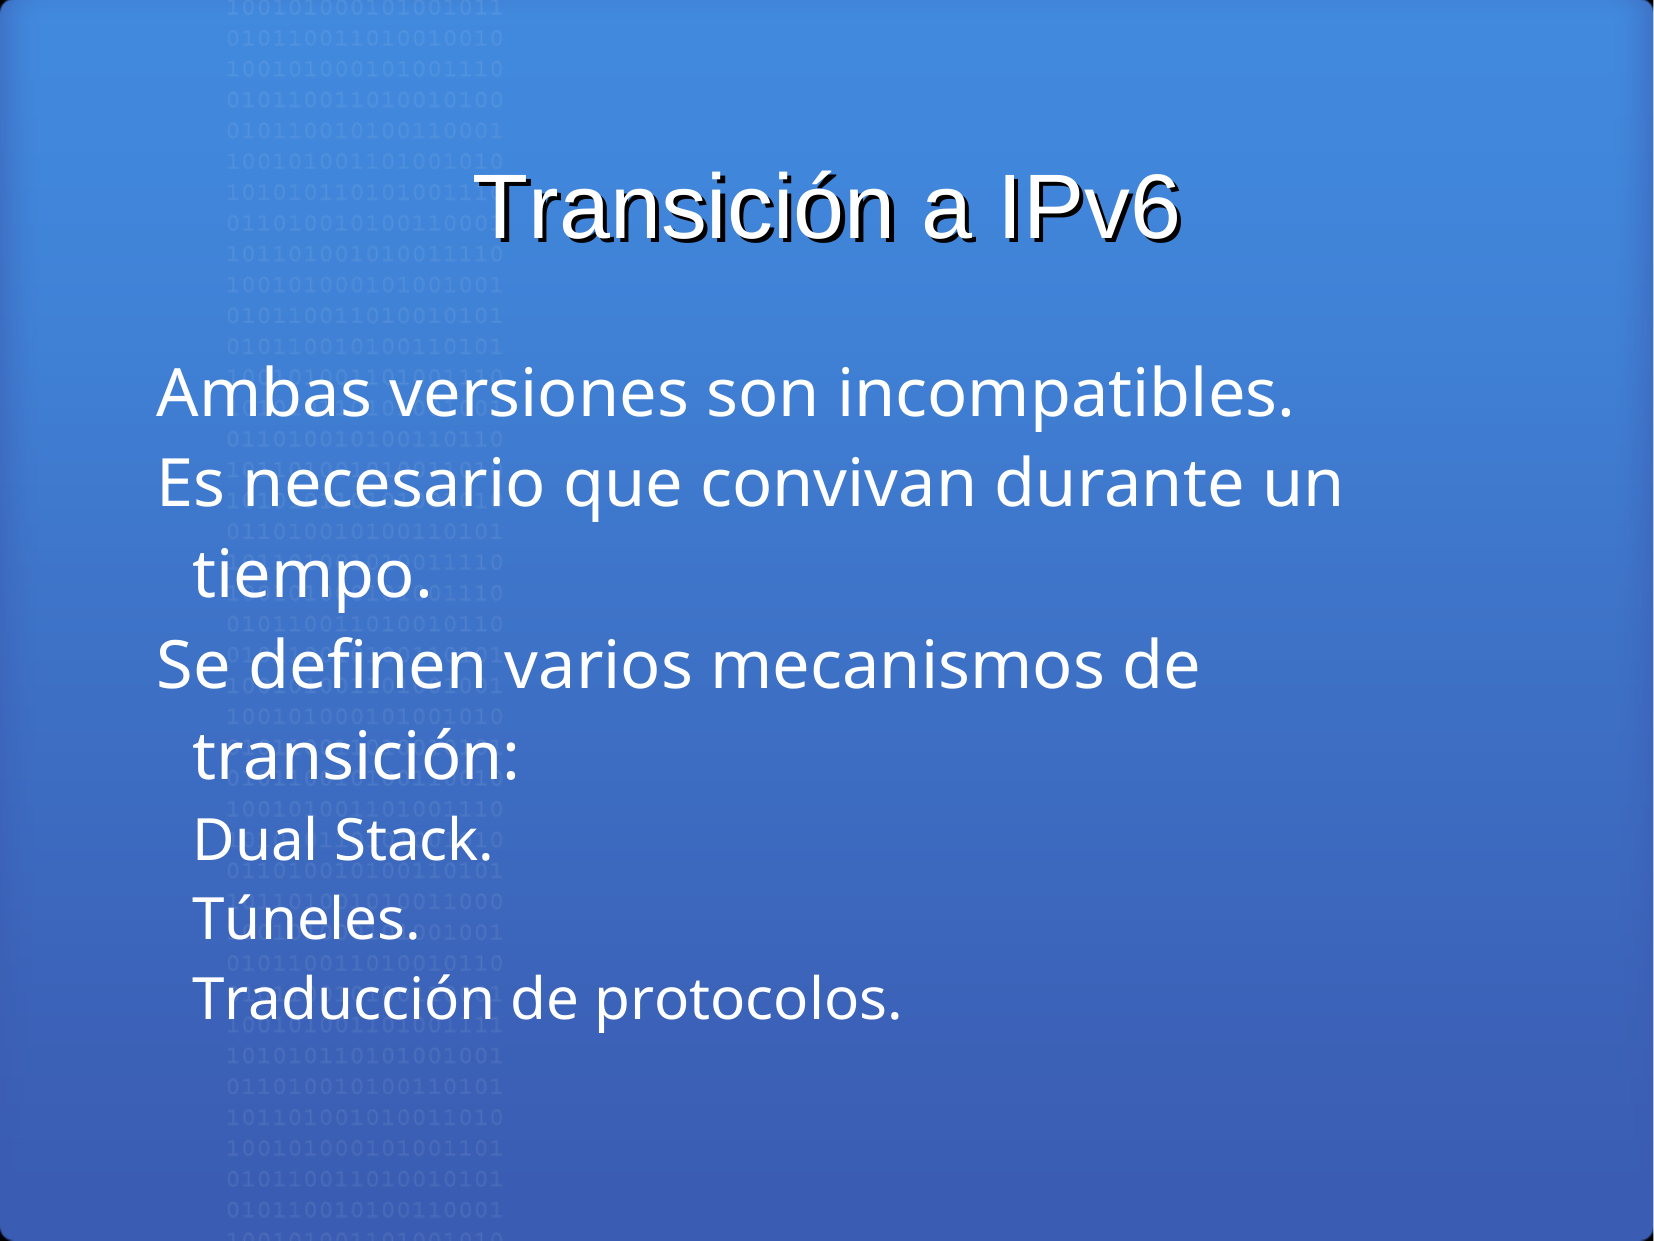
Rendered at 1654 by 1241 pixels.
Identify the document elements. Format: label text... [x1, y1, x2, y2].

title Transición a IPv6 [121, 110, 1534, 303]
picture [0, 0, 1654, 1241]
subtitle Ambas versiones son incompatibles. Es necesario que convivan durante un tiempo. Se definen varios mecanismos de transición: Dual Stack. Túneles. Traducción de protocolos. [121, 352, 1534, 1119]
